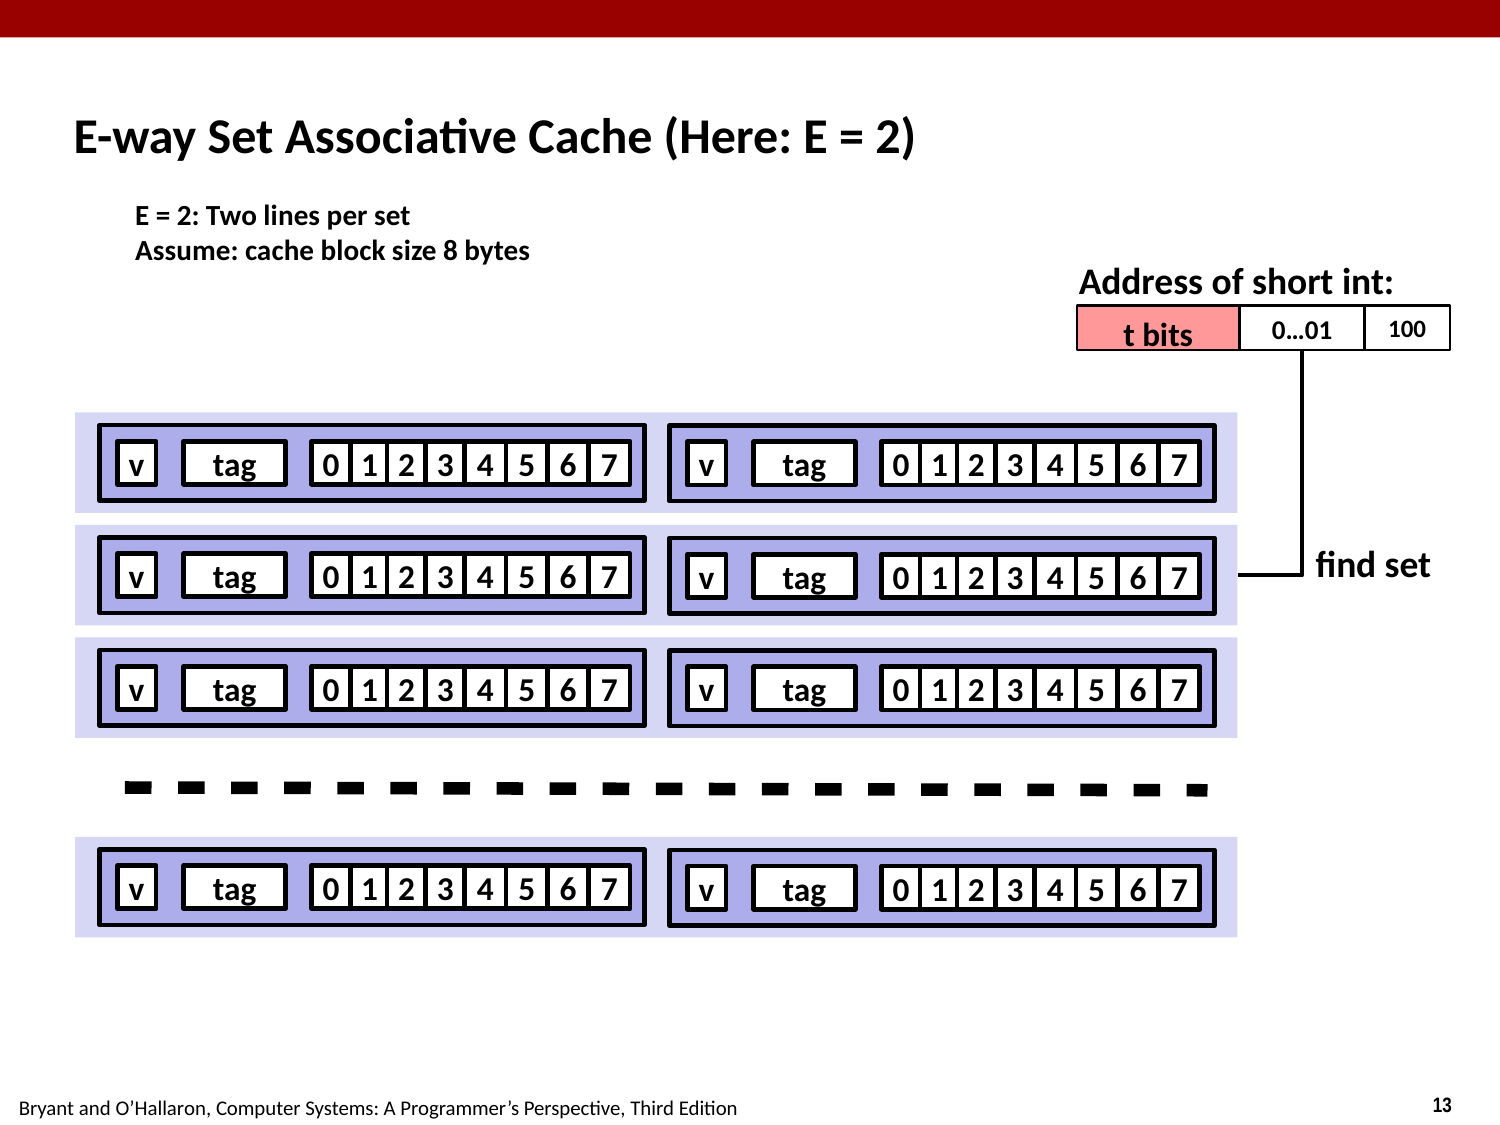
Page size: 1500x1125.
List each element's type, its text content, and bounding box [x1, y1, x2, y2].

text_box 6 [1118, 441, 1159, 485]
title E-way Set Associative Cache (Here: E = 2) [58, 71, 1365, 197]
text_box tag [753, 866, 856, 910]
text_box v [687, 441, 726, 485]
text_box 7 [1159, 554, 1200, 598]
text_box [75, 412, 1238, 513]
text_box 0 [881, 441, 920, 485]
text_box 2 [387, 865, 425, 909]
text_box 6 [1118, 554, 1159, 598]
text_box 7 [1159, 666, 1200, 710]
text_box v [117, 441, 156, 485]
text_box 0 [881, 554, 920, 598]
text_box 1 [920, 666, 957, 710]
text_box tag [753, 441, 856, 485]
text_box 6 [548, 441, 589, 485]
text_box 3 [425, 666, 464, 710]
text_box 2 [957, 866, 995, 910]
text_box 4 [464, 865, 506, 909]
text_box 5 [506, 865, 548, 909]
text_box 7 [589, 441, 630, 485]
text_box 6 [548, 666, 589, 710]
text_box 7 [1159, 441, 1200, 485]
text_box 5 [506, 441, 548, 485]
text_box 5 [506, 553, 548, 597]
text_box 4 [1034, 554, 1076, 598]
text_box find set [1300, 532, 1447, 593]
text_box 0 [311, 865, 350, 909]
text_box 1 [350, 553, 387, 597]
text_box 6 [548, 865, 589, 909]
text_box 7 [589, 865, 630, 909]
text_box v [687, 866, 726, 910]
text_box 2 [387, 553, 425, 597]
text_box 0 [311, 441, 350, 485]
text_box 7 [1159, 866, 1200, 910]
text_box 5 [506, 666, 548, 710]
text_box 3 [995, 554, 1034, 598]
text_box 7 [589, 666, 630, 710]
text_box 3 [425, 865, 464, 909]
text_box 4 [464, 666, 506, 710]
text_box v [117, 666, 156, 710]
text_box 2 [387, 666, 425, 710]
text_box 2 [387, 441, 425, 485]
text_box 1 [350, 666, 387, 710]
text_box 5 [1076, 666, 1118, 710]
text_box 3 [995, 866, 1034, 910]
text_box 1 [350, 441, 387, 485]
text_box 6 [1118, 866, 1159, 910]
text_box 100 [1364, 305, 1450, 350]
text_box [75, 836, 1238, 938]
text_box 5 [1076, 866, 1118, 910]
text_box v [117, 553, 156, 597]
text_box tag [183, 553, 286, 597]
text_box 1 [350, 865, 387, 909]
text_box 2 [957, 441, 995, 485]
text_box 3 [425, 553, 464, 597]
text_box 3 [995, 666, 1034, 710]
text_box [75, 524, 1238, 626]
text_box Address of short int: [1064, 249, 1410, 310]
text_box 2 [957, 666, 995, 710]
text_box 0 [311, 553, 350, 597]
text_box v [117, 865, 156, 909]
text_box 1 [920, 441, 957, 485]
text_box 3 [995, 441, 1034, 485]
text_box tag [753, 666, 856, 710]
text_box 1 [920, 554, 957, 598]
text_box 0 [881, 866, 920, 910]
text_box 5 [1076, 554, 1118, 598]
text_box 7 [589, 553, 630, 597]
text_box 4 [464, 441, 506, 485]
text_box 3 [425, 441, 464, 485]
text_box 2 [957, 554, 995, 598]
text_box 1 [920, 866, 957, 910]
text_box [75, 637, 1238, 738]
text_box 0 [311, 666, 350, 710]
text_box E = 2: Two lines per set Assume: cache block size 8 bytes [120, 189, 546, 275]
text_box 6 [548, 553, 589, 597]
text_box tag [183, 441, 286, 485]
text_box 5 [1076, 441, 1118, 485]
text_box tag [183, 865, 286, 909]
text_box 4 [464, 553, 506, 597]
text_box tag [183, 666, 286, 710]
text_box 6 [1118, 666, 1159, 710]
text_box v [687, 666, 726, 710]
text_box 4 [1034, 441, 1076, 485]
text_box tag [753, 554, 856, 598]
text_box v [687, 554, 726, 598]
text_box 4 [1034, 866, 1076, 910]
text_box t bits [1077, 310, 1239, 350]
text_box 0…01 [1239, 310, 1364, 350]
text_box 0 [881, 666, 920, 710]
text_box 4 [1034, 666, 1076, 710]
